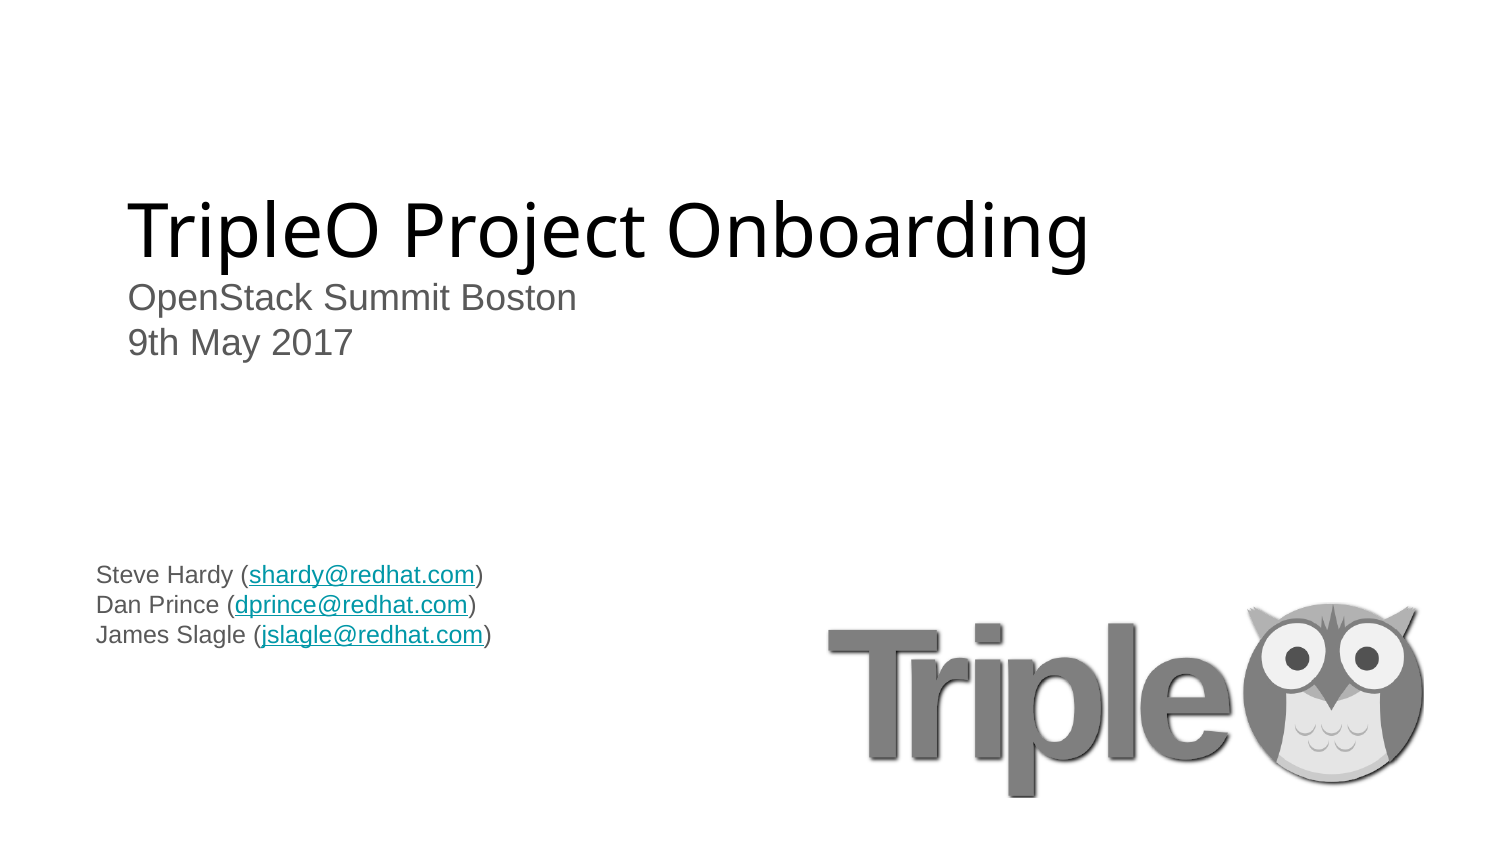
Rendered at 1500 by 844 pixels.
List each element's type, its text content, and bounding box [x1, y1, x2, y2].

title TripleO Project Onboarding OpenStack Summit Boston 9th May 2017 [112, 167, 1388, 450]
picture [826, 602, 1424, 798]
subtitle Steve Hardy (shardy@redhat.com) Dan Prince (dprince@redhat.com) James Slagle (jslagle@redhat.com) [80, 543, 598, 837]
